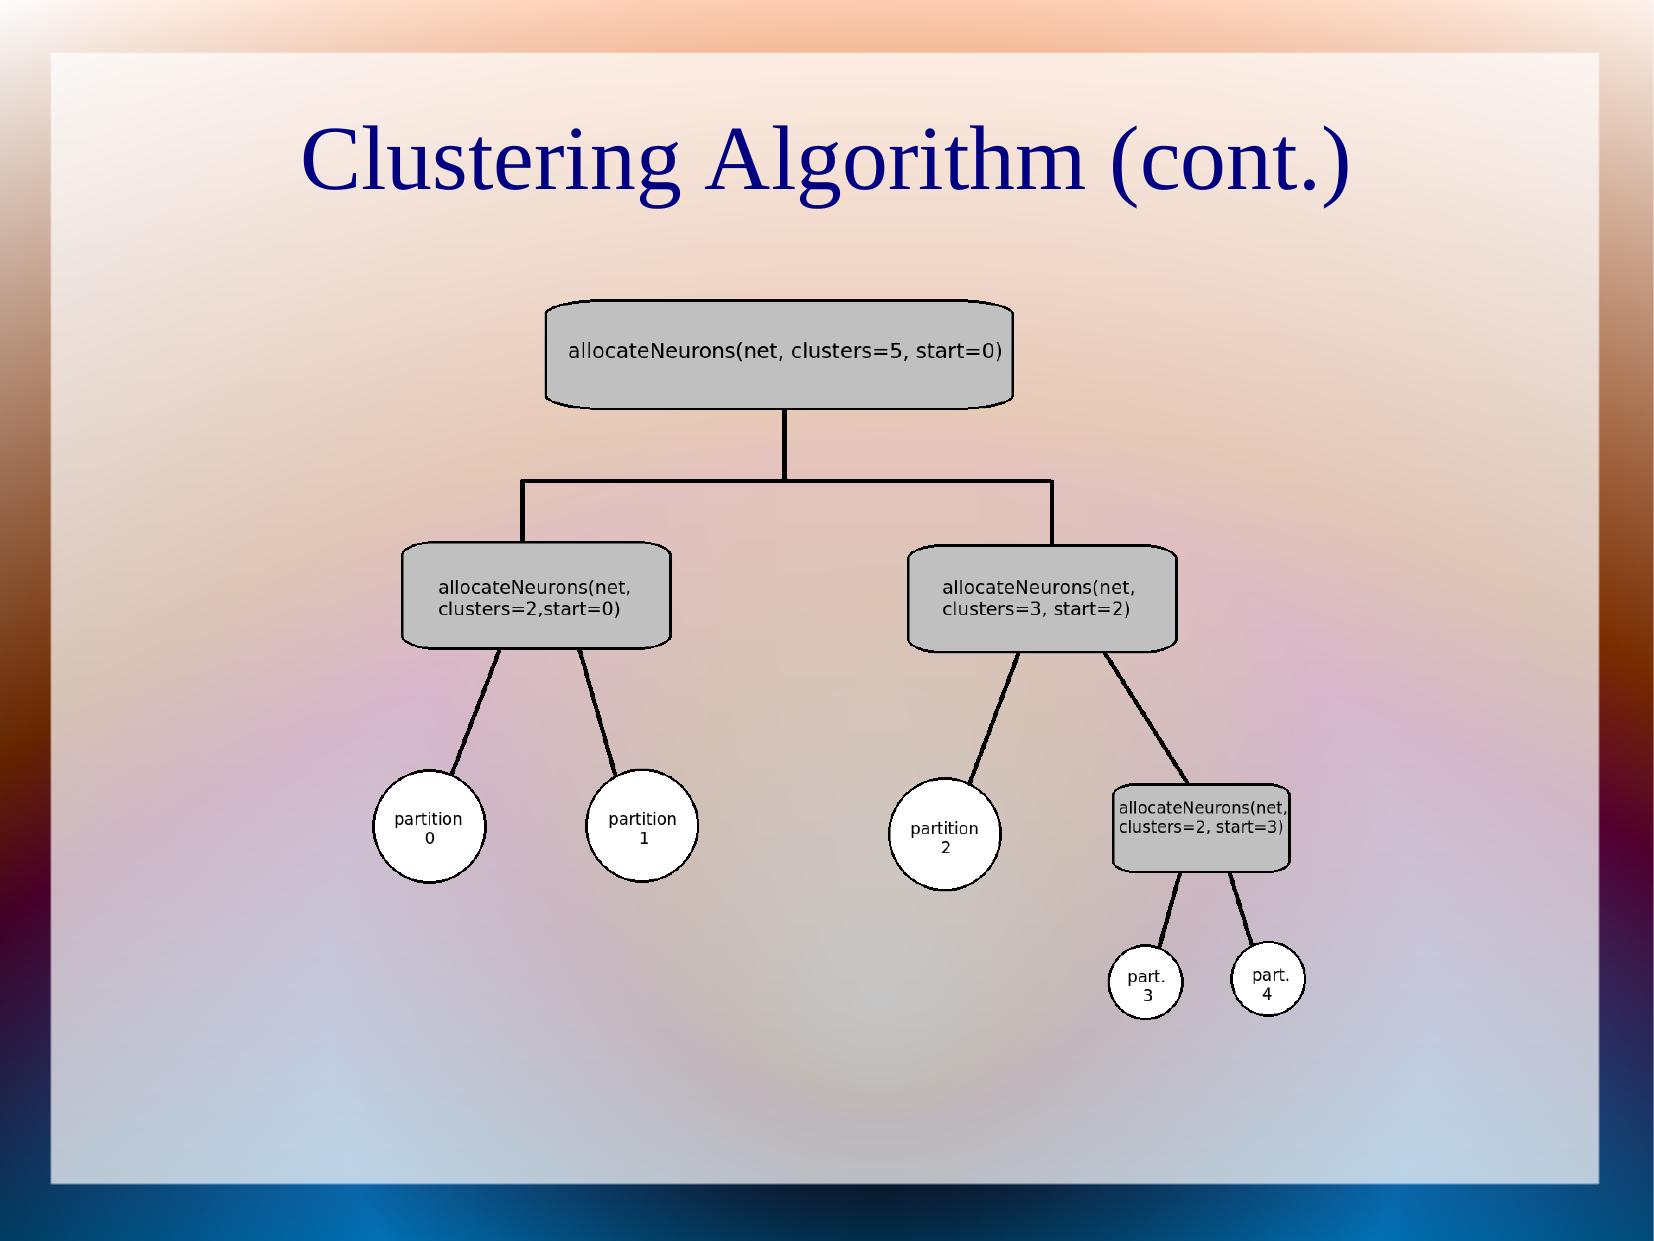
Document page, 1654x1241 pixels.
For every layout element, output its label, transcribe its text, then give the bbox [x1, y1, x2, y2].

picture [0, 0, 1654, 1241]
title Clustering Algorithm (cont.) [82, 55, 1571, 263]
